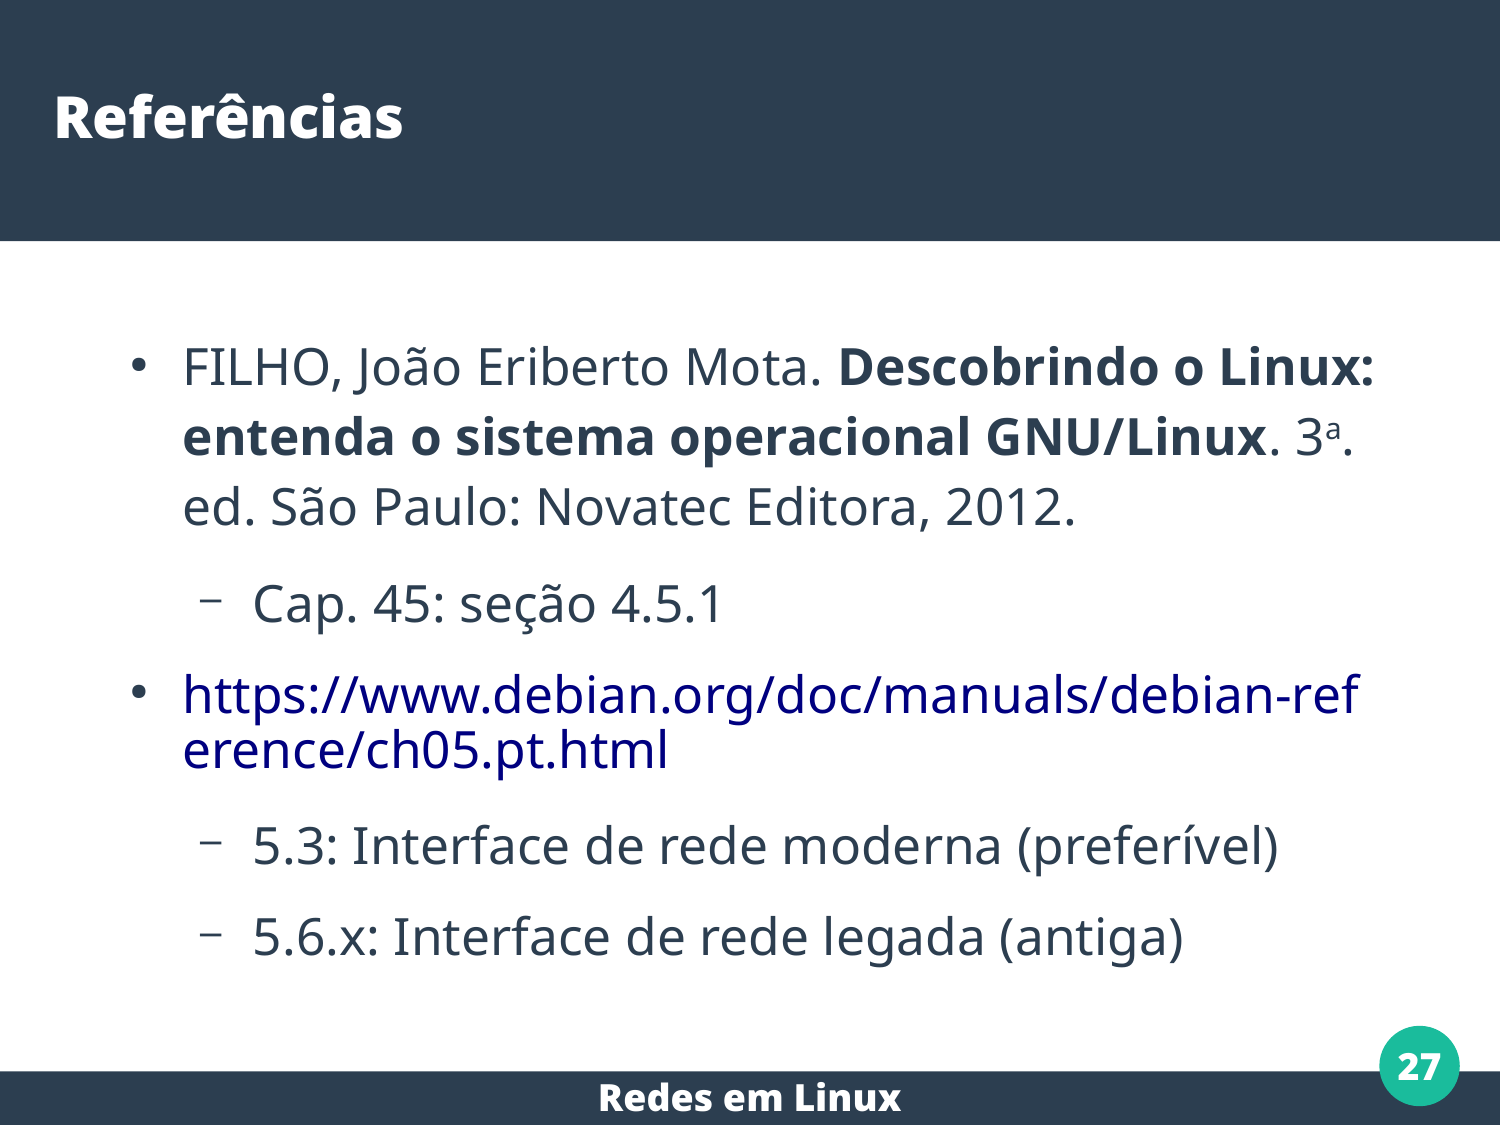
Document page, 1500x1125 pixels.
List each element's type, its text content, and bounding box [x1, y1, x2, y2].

title Referências [53, 44, 1447, 188]
list FILHO, João Eriberto Mota. Descobrindo o Linux: entenda o sistema operacional GNU/Linux. 3a. ed. São Paulo: Novatec Editora, 2012. Cap. 45: seção 4.5.1 https://www.debian.org/doc/manuals/debian-reference/ch05.pt.html 5.3: Interface de rede moderna (preferível) 5.6.x: Interface de rede legada (antiga) [112, 330, 1388, 984]
